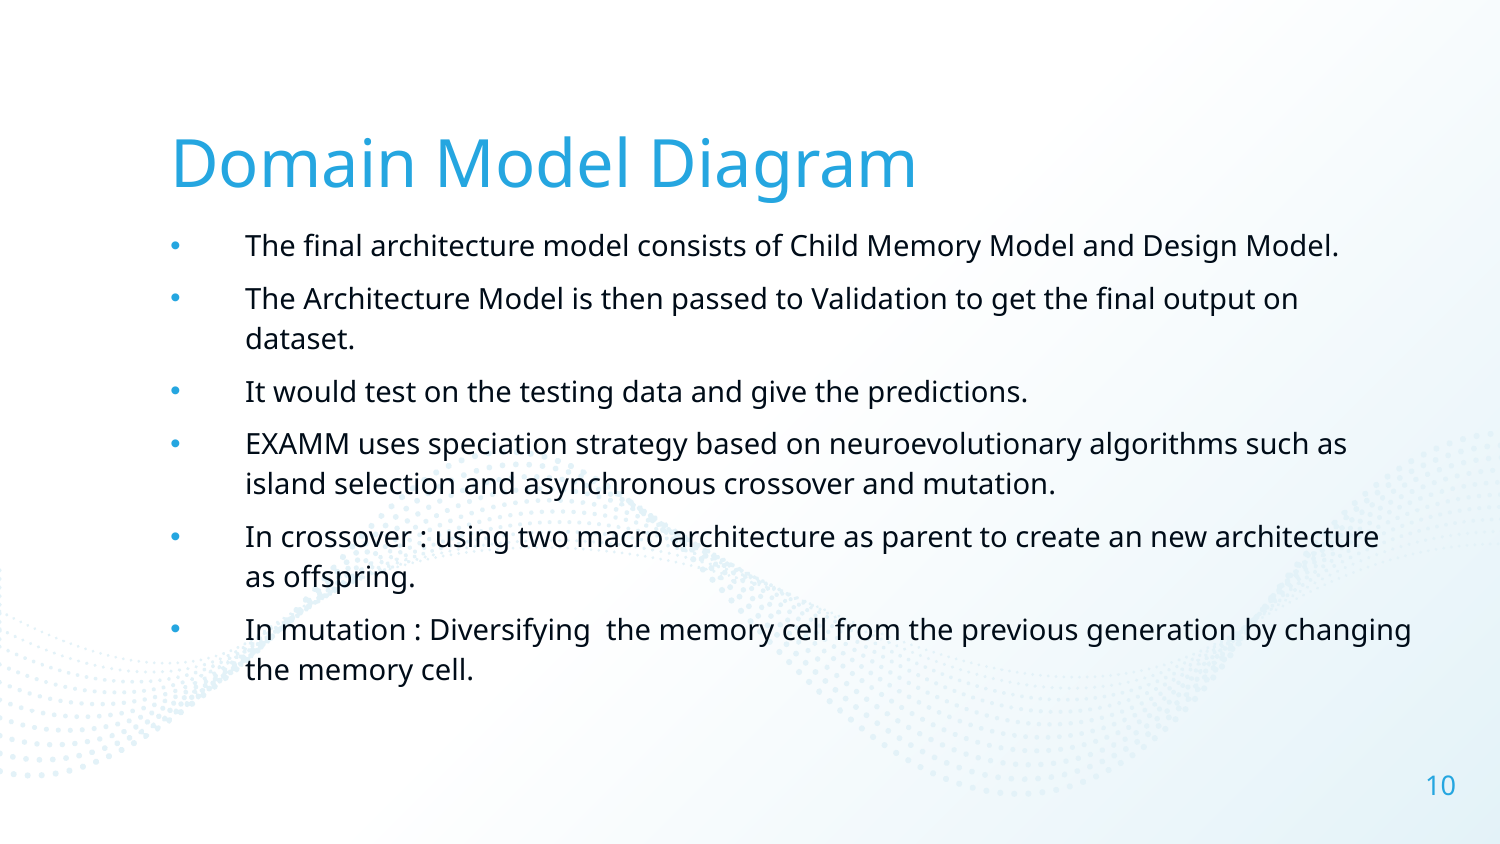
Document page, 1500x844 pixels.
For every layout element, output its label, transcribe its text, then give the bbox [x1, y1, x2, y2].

slide_number <number> [1366, 754, 1457, 819]
title Domain Model Diagram [170, 137, 1330, 203]
list The final architecture model consists of Child Memory Model and Design Model. The Architecture Model is then passed to Validation to get the final output on dataset. It would test on the testing data and give the predictions. EXAMM uses speciation strategy based on neuroevolutionary algorithms such as island selection and asynchronous crossover and mutation. In crossover : using two macro architecture as parent to create an new architecture as offspring. In mutation : Diversifying the memory cell from the previous generation by changing the memory cell. [170, 222, 1417, 740]
